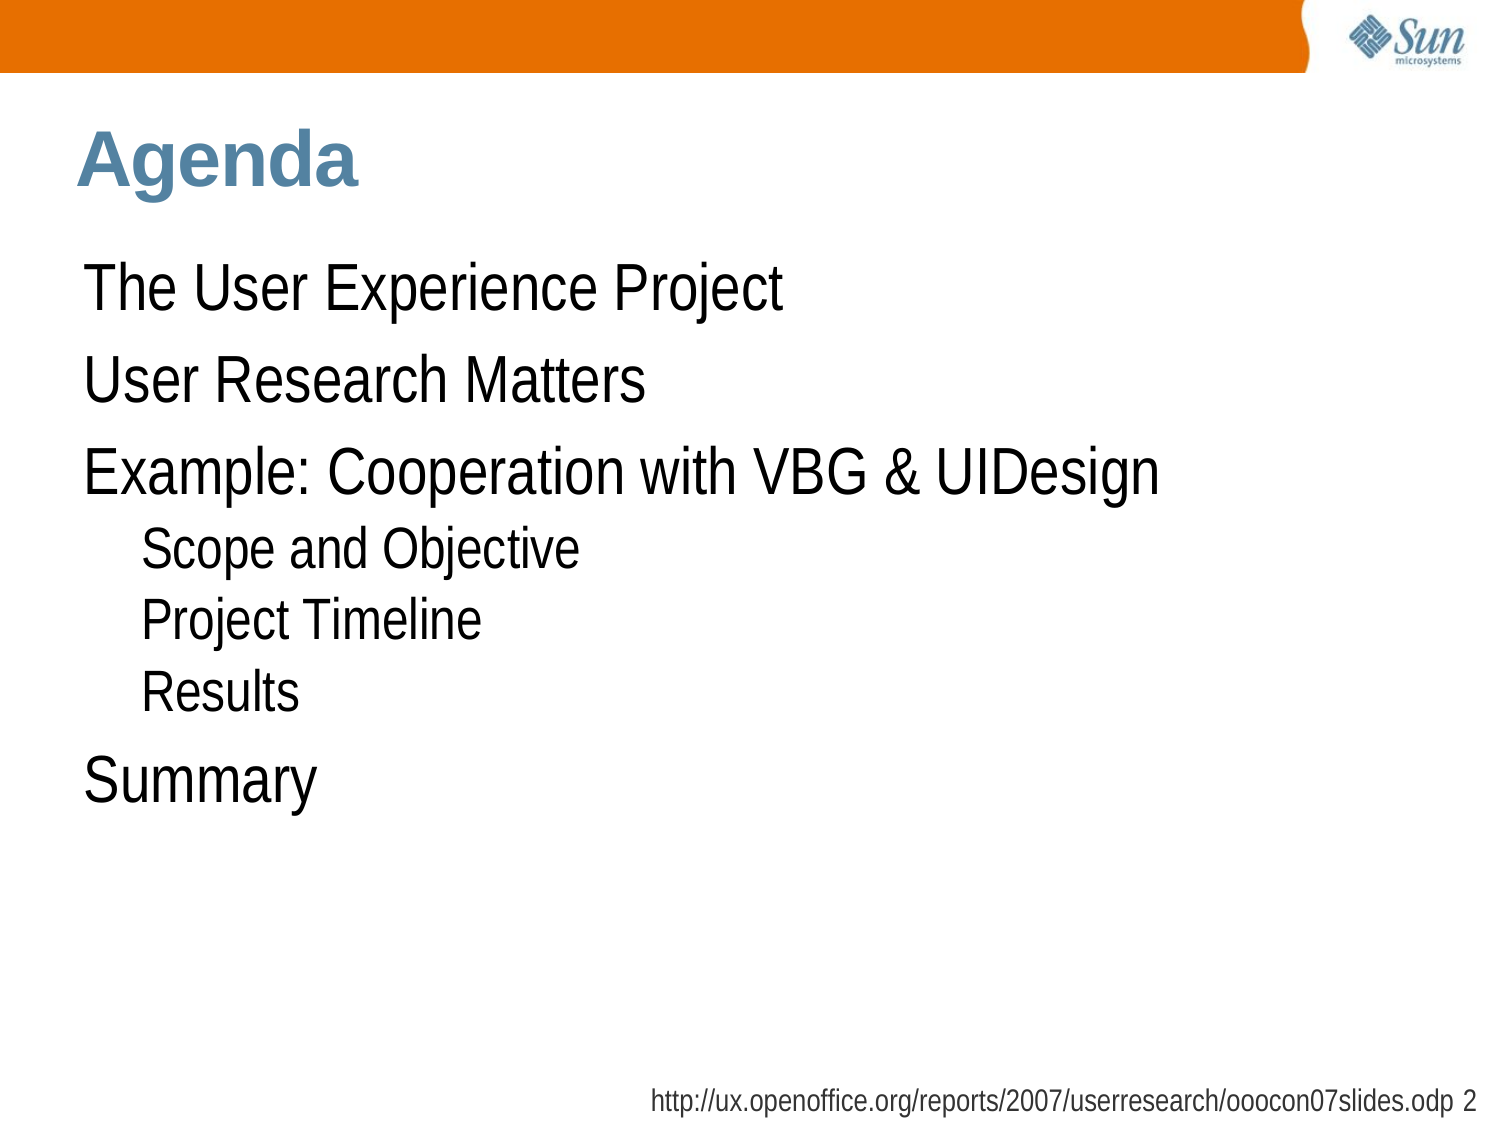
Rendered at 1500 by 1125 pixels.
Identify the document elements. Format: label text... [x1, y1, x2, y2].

title Agenda [75, 123, 1437, 227]
list The User Experience Project User Research Matters Example: Cooperation with VBG & UIDesign Scope and Objective Project Timeline Results Summary [64, 258, 1401, 1062]
picture [0, 0, 1500, 73]
